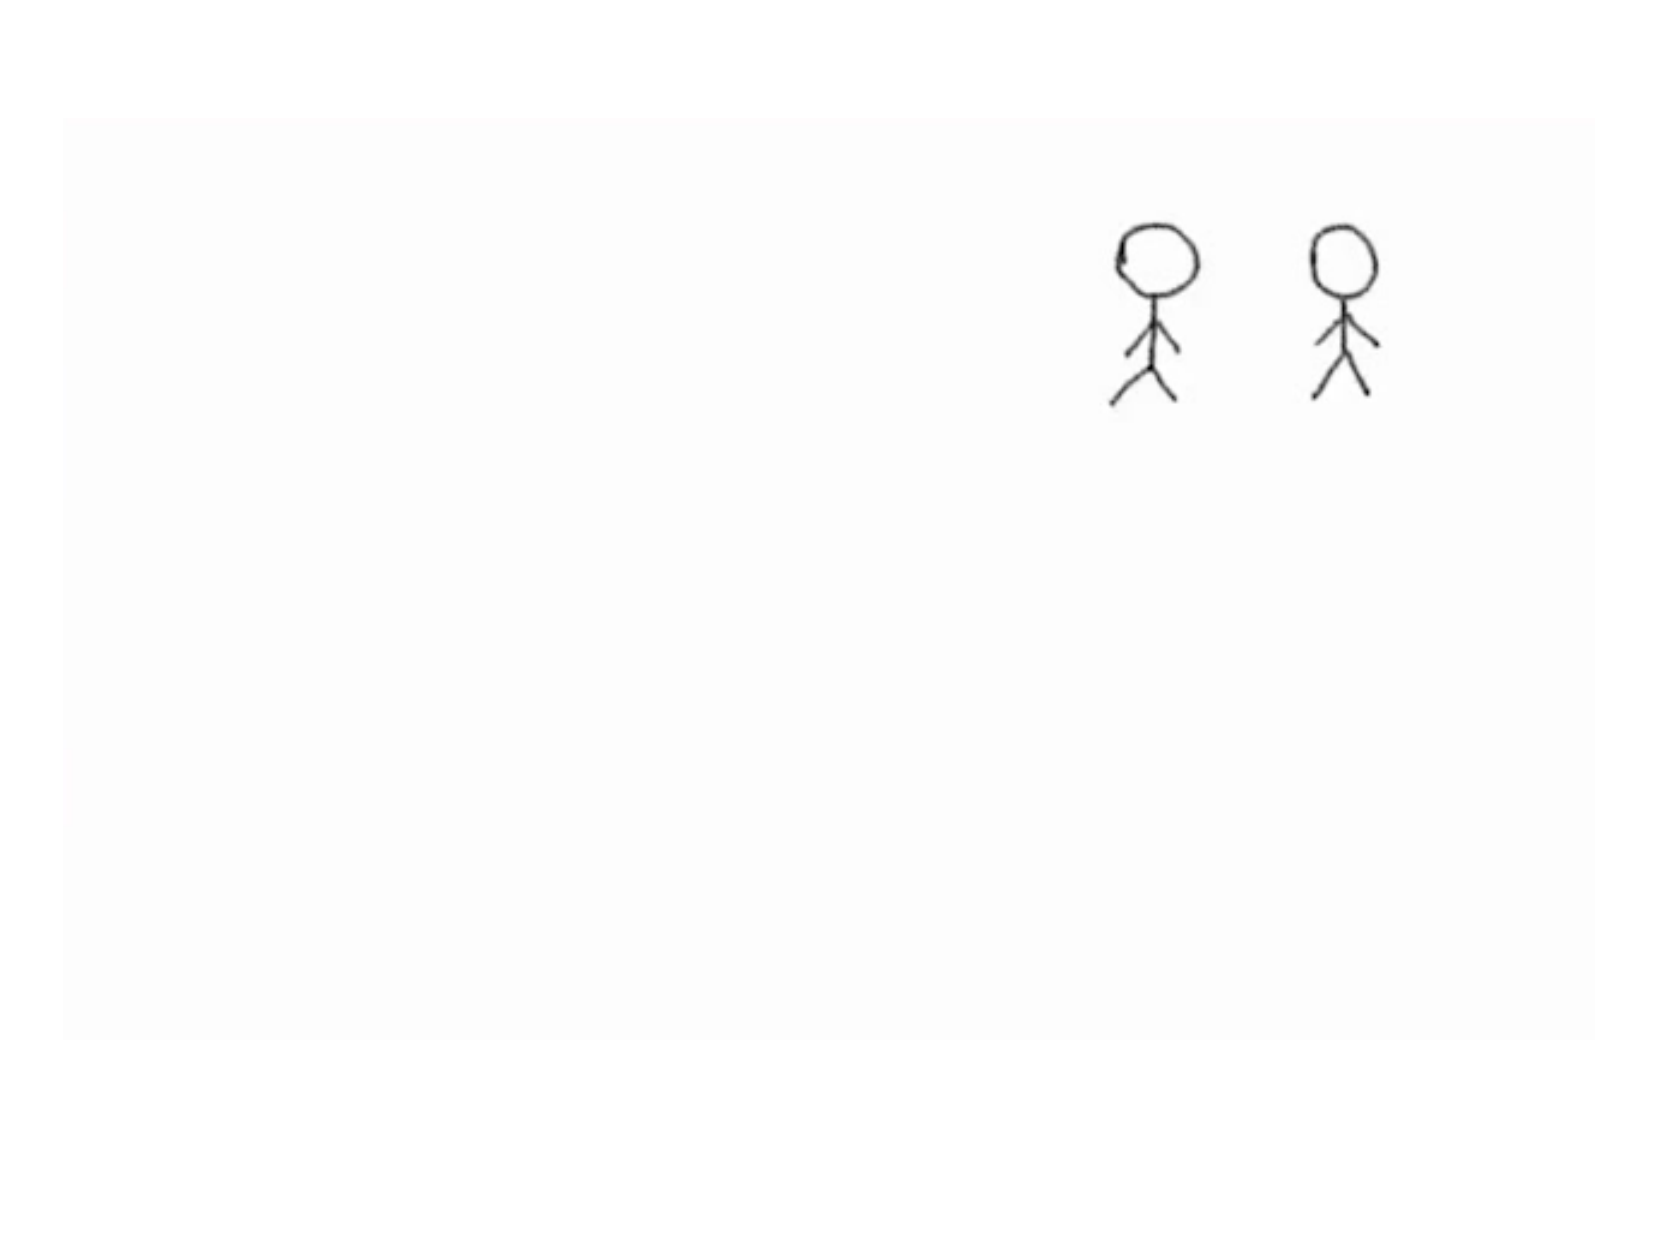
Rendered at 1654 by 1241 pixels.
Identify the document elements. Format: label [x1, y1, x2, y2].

picture [63, 118, 1595, 1040]
